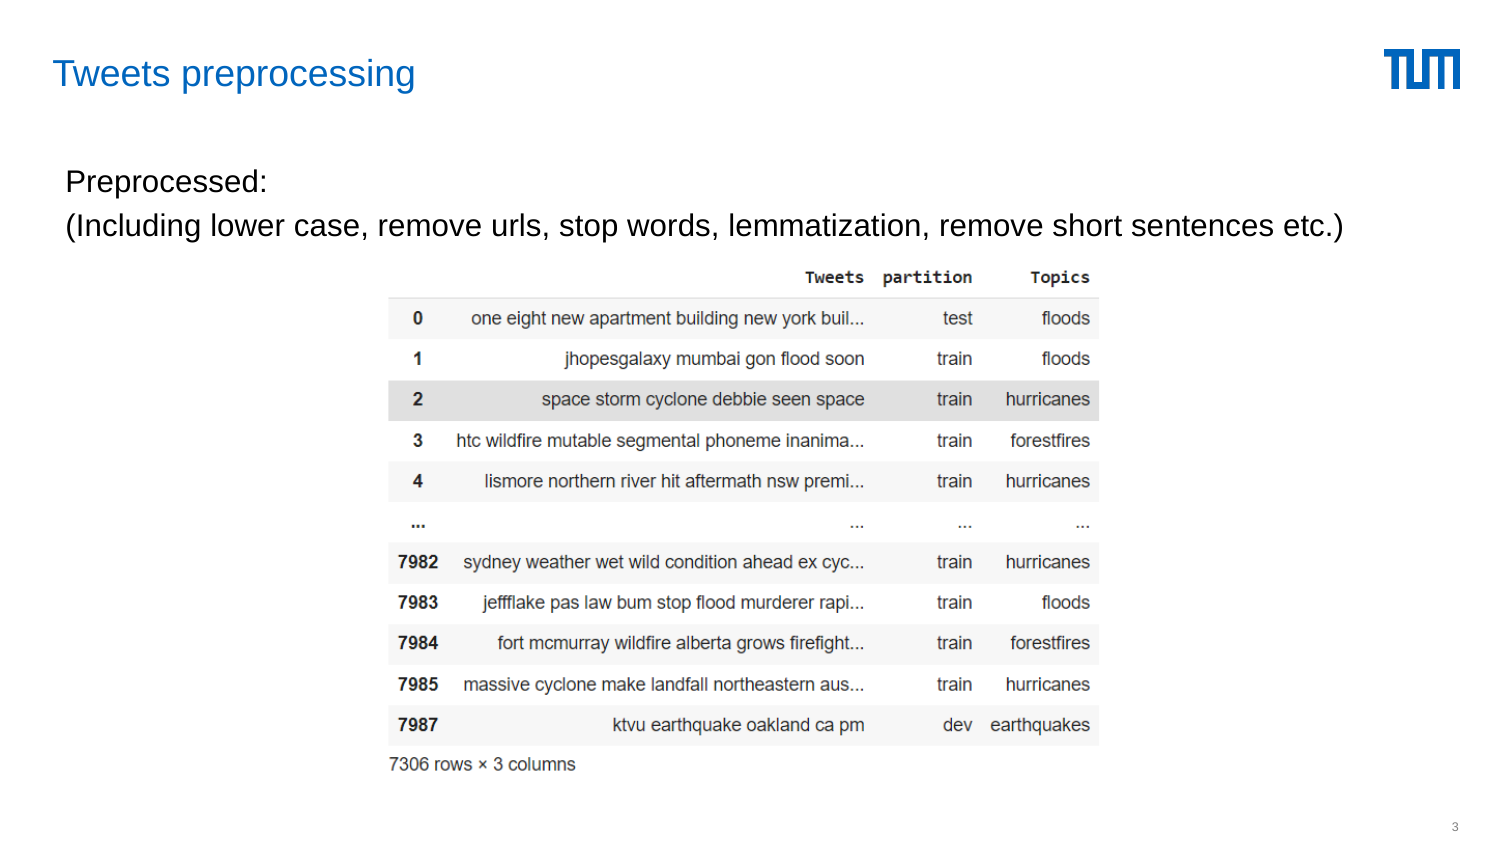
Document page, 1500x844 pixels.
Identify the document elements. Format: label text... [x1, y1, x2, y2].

picture [376, 254, 1125, 781]
picture [1384, 49, 1460, 89]
list Preprocessed: (Including lower case, remove urls, stop words, lemmatization, remove short sentences etc.) [41, 156, 1460, 844]
title Tweets preprocessing [41, 5, 1344, 95]
